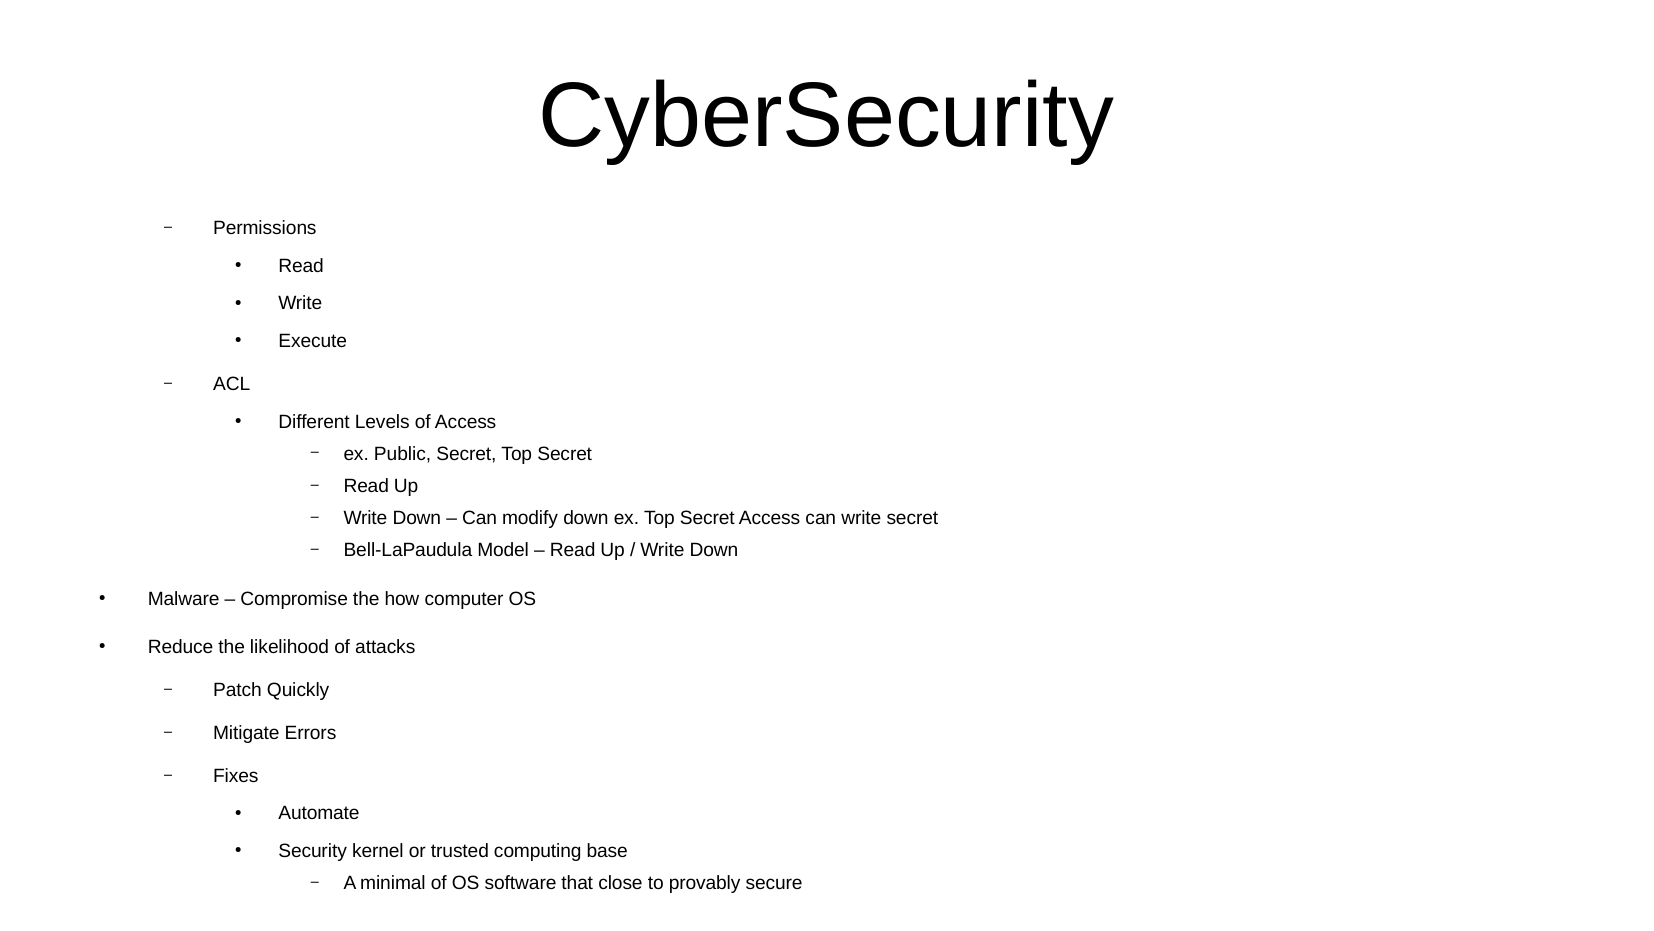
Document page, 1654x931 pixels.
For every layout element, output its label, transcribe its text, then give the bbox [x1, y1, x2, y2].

list Permissions Read Write Execute ACL Different Levels of Access ex. Public, Secret, Top Secret Read Up Write Down – Can modify down ex. Top Secret Access can write secret Bell-LaPaudula Model – Read Up / Write Down Malware – Compromise the how computer OS Reduce the likelihood of attacks Patch Quickly Mitigate Errors Fixes Automate Security kernel or trusted computing base A minimal of OS software that close to provably secure [82, 217, 1571, 901]
title CyberSecurity [82, 37, 1571, 193]
